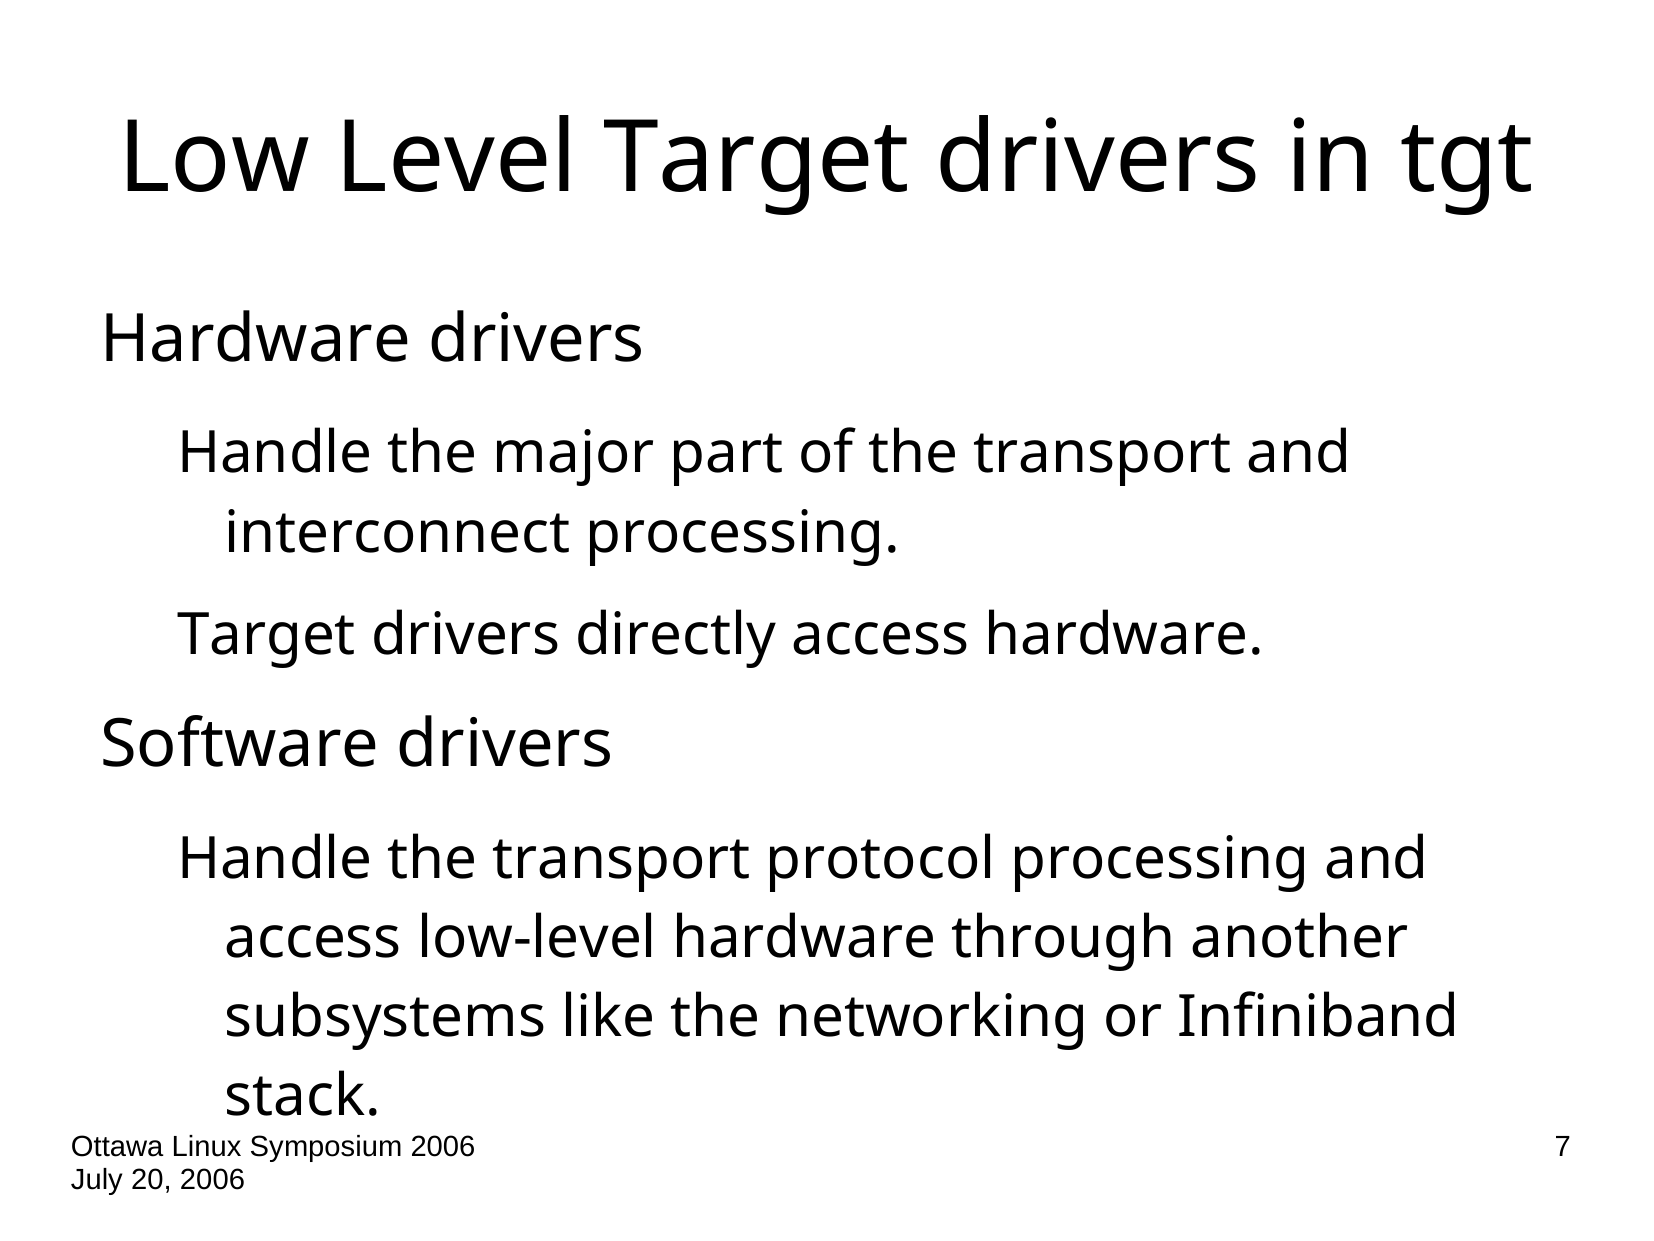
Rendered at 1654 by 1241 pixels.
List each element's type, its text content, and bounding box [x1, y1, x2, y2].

title Low Level Target drivers in tgt [82, 49, 1571, 257]
list Hardware drivers Handle the major part of the transport and interconnect processing. Target drivers directly access hardware. Software drivers Handle the transport protocol processing and access low-level hardware through another subsystems like the networking or Infiniband stack. [82, 290, 1571, 1109]
